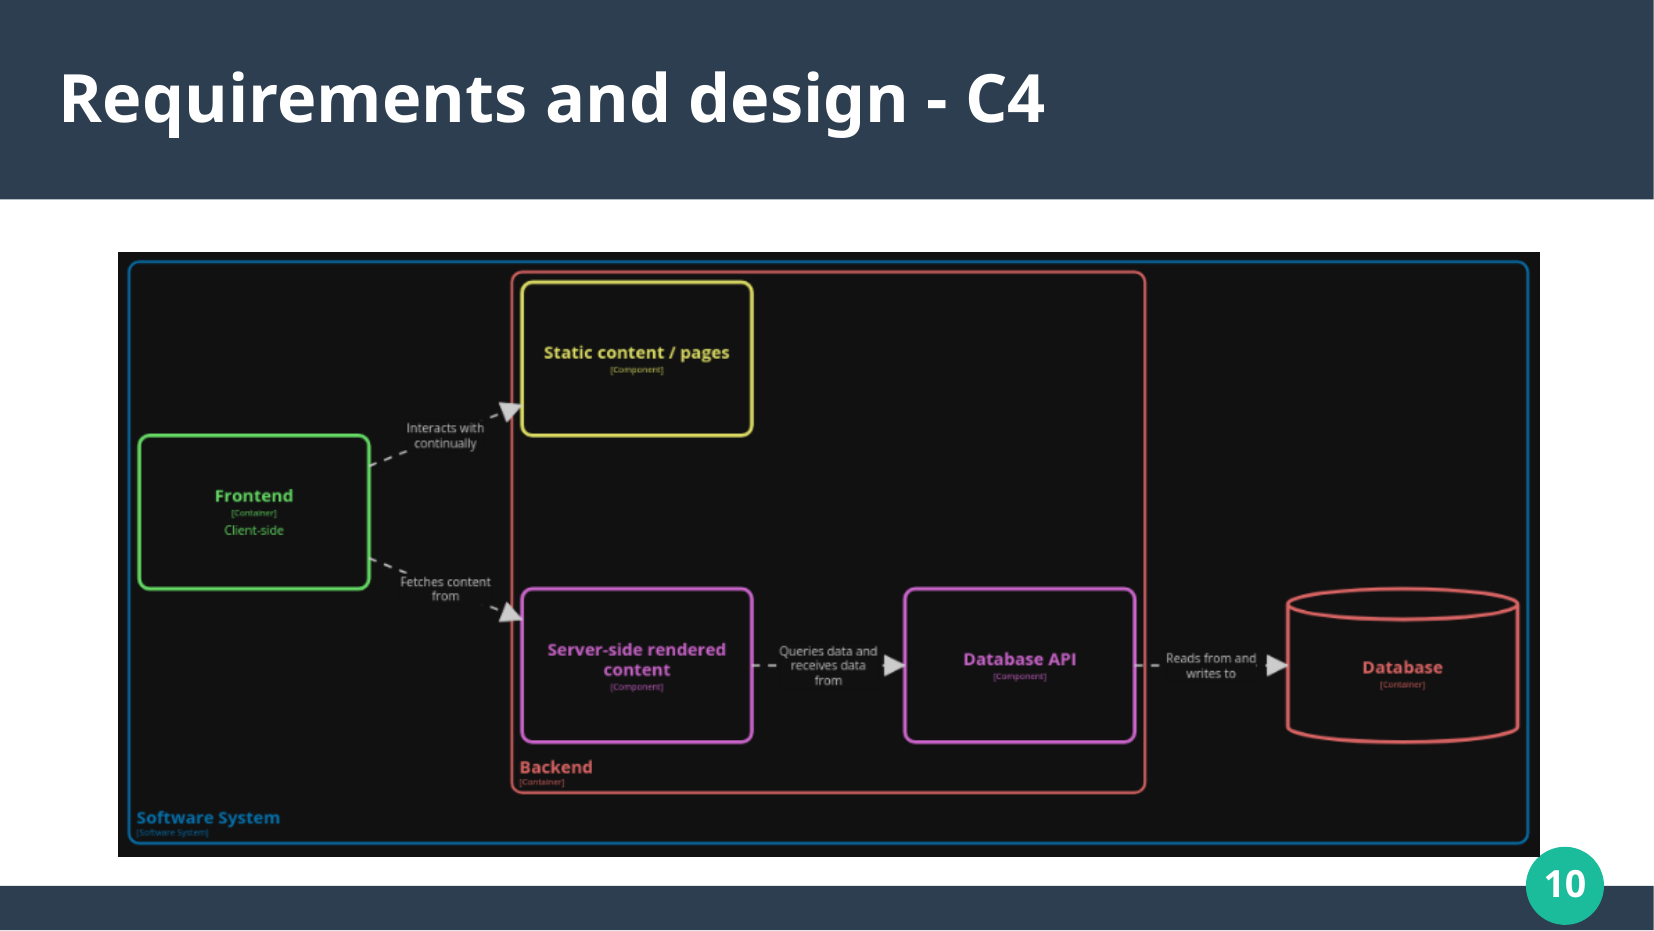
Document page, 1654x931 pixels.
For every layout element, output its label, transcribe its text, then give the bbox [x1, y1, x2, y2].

text_box [1505, 848, 1625, 923]
title Requirements and design - C4 [59, 37, 1595, 155]
picture [118, 252, 1540, 857]
